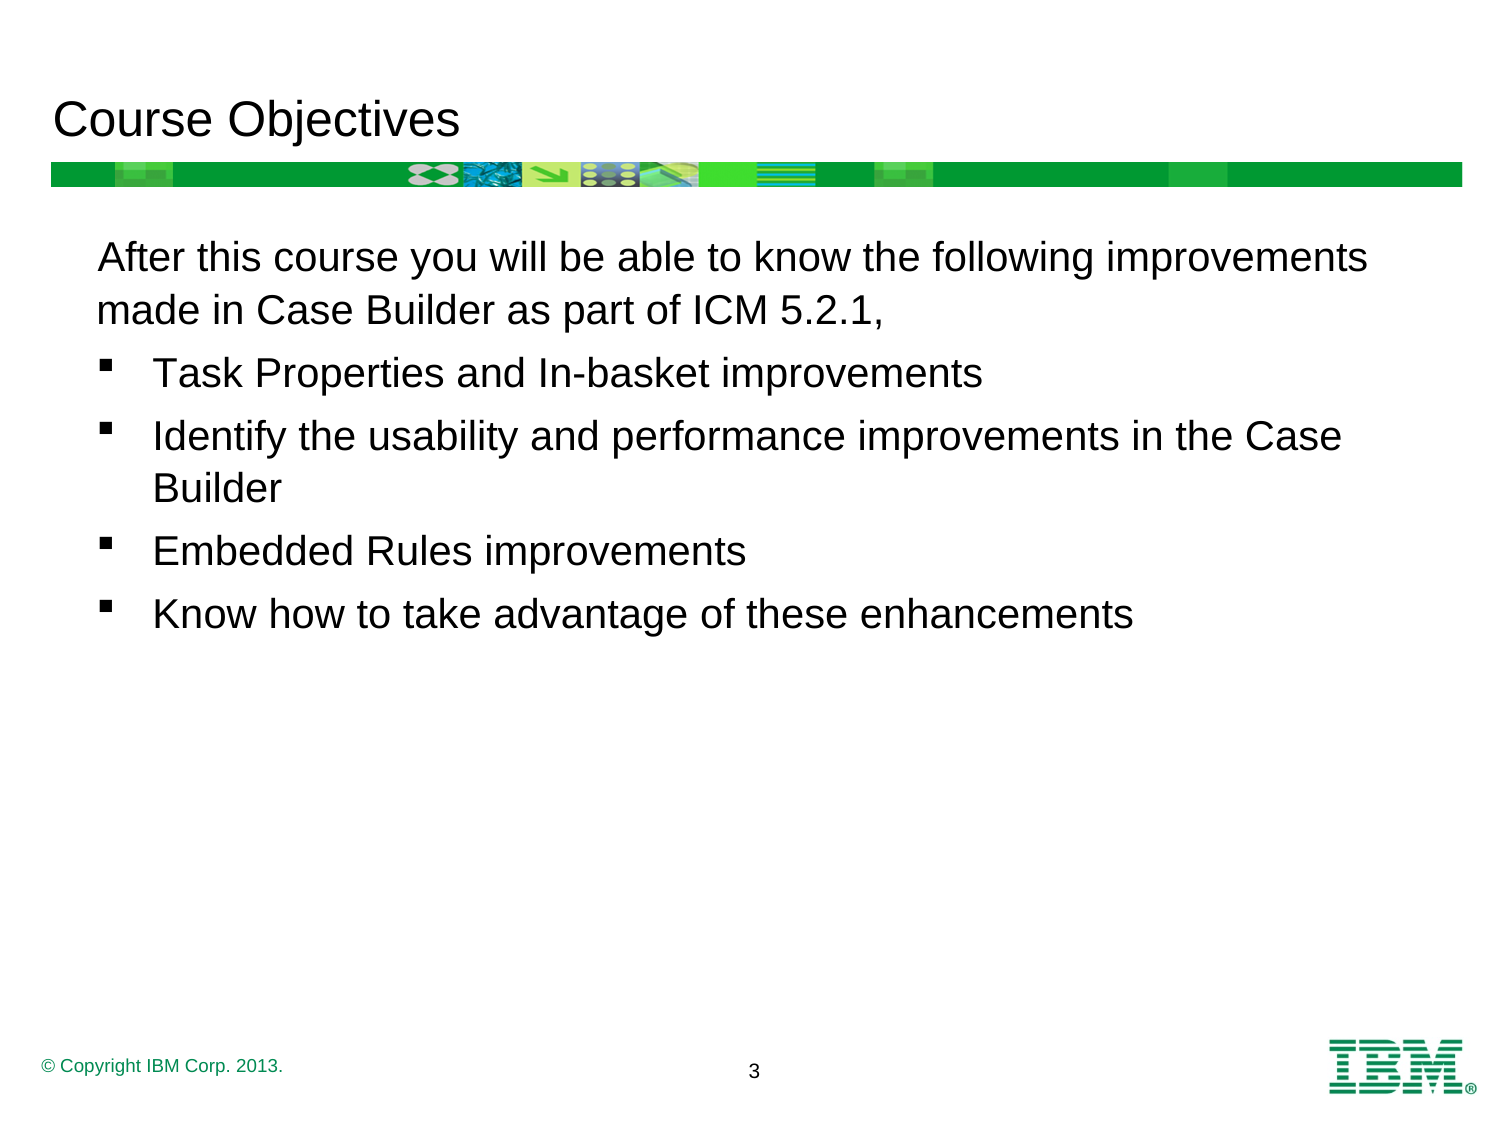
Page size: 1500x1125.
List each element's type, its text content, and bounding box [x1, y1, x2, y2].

picture [1327, 1037, 1479, 1096]
list After this course you will be able to know the following improvements made in Case Builder as part of ICM 5.2.1, Task Properties and In-basket improvements Identify the usability and performance improvements in the Case Builder Embedded Rules improvements Know how to take advantage of these enhancements [24, 220, 1463, 1038]
picture [50, 161, 1463, 189]
title Course Objectives [37, 45, 1388, 188]
